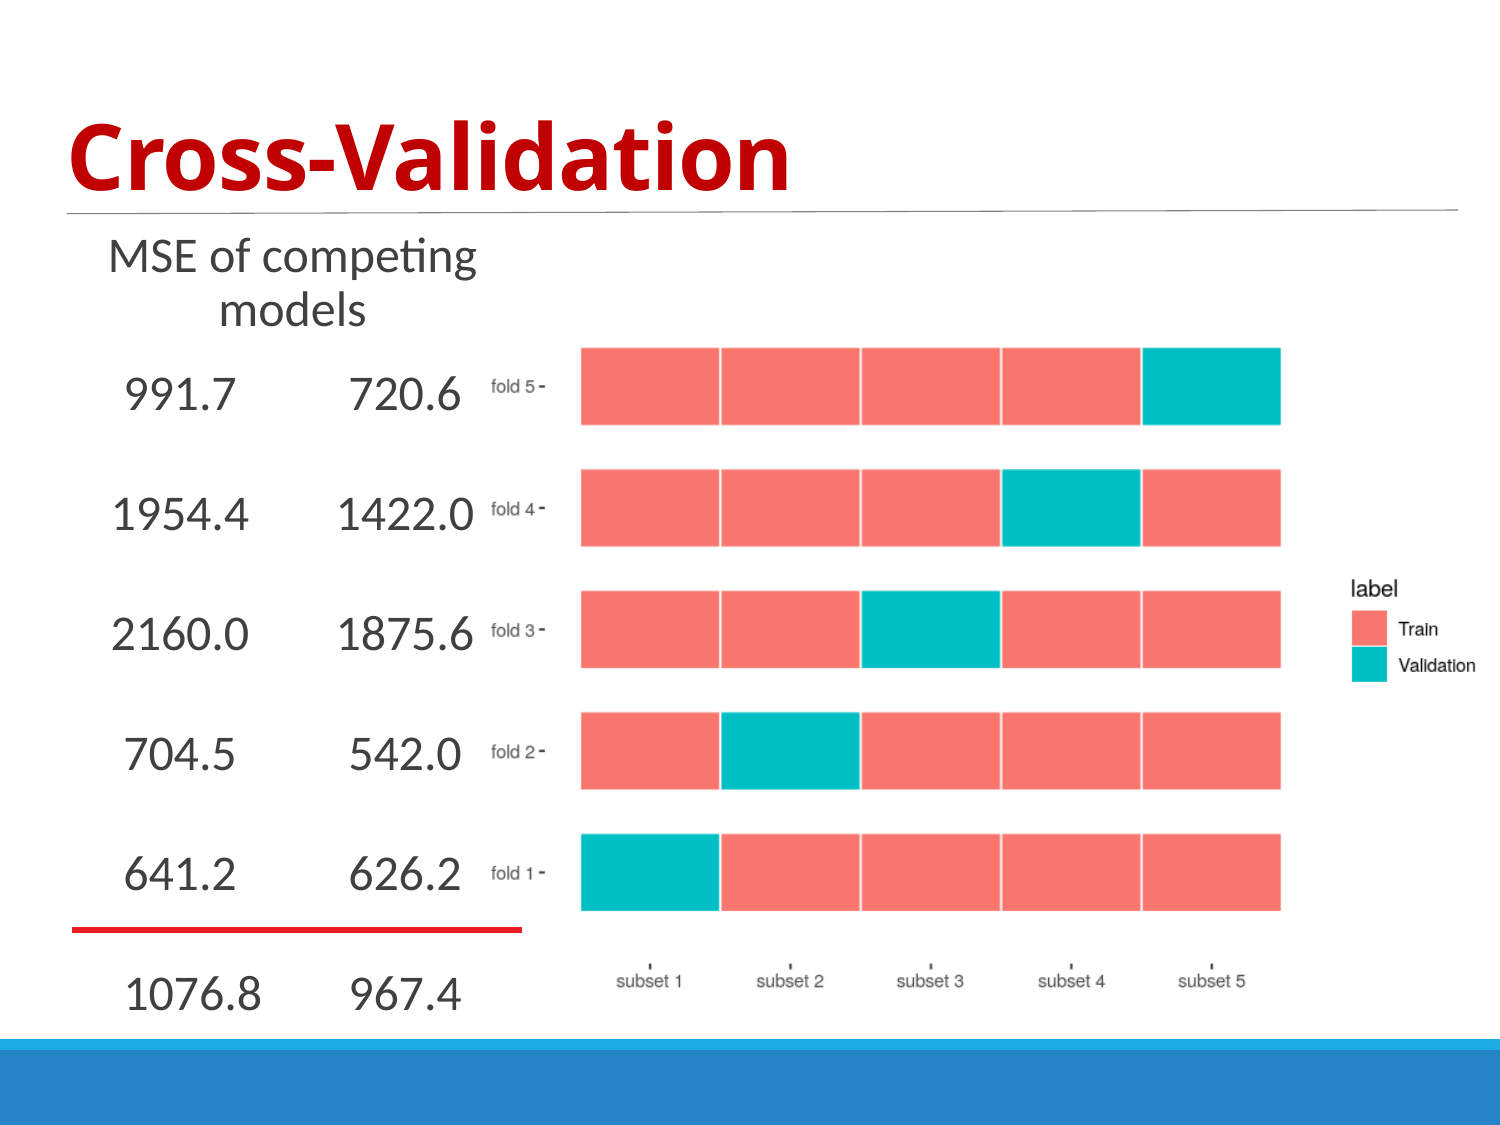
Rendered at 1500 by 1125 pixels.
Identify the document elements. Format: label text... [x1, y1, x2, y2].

picture [450, 284, 1500, 1035]
title Cross-Validation [66, 59, 1475, 258]
list MSE of competing models [75, 222, 496, 346]
list 991.7 720.6 1954.4 1422.0 2160.0 1875.6 704.5 542.0 641.2 626.2 1076.8 967.4 [75, 933, 496, 1021]
list 991.7 720.6 1954.4 1422.0 2160.0 1875.6 704.5 542.0 641.2 626.2 1076.8 967.4 [75, 360, 496, 927]
